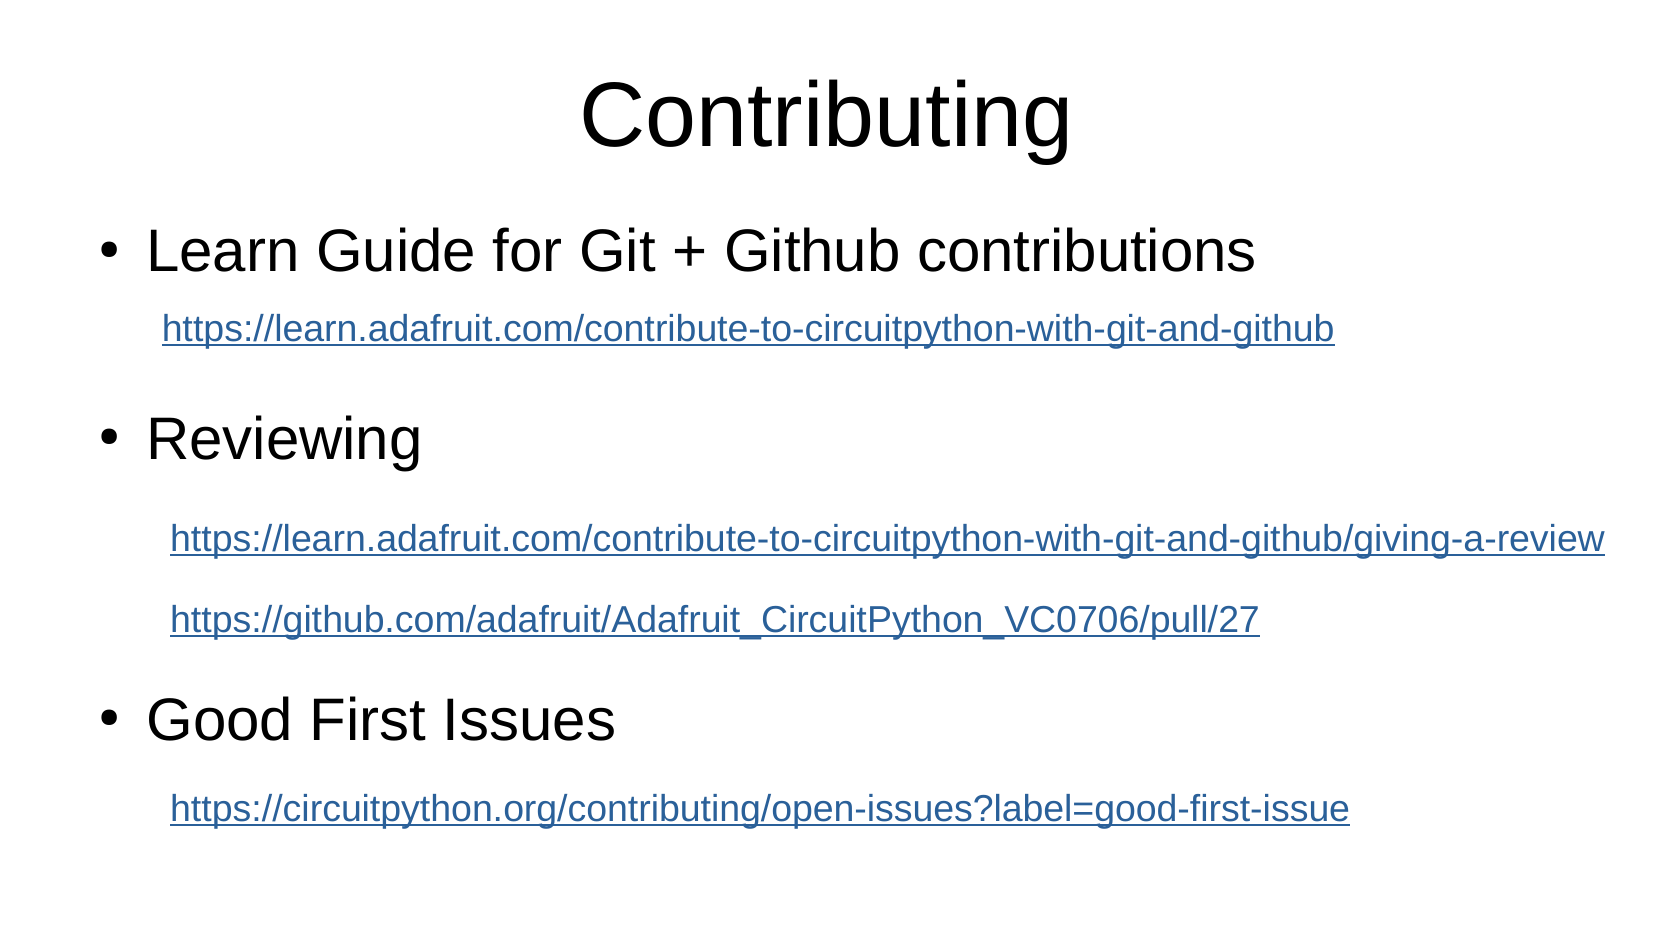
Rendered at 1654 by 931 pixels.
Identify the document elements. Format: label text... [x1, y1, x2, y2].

text_box https://circuitpython.org/contributing/open-issues?label=good-first-issue [155, 780, 1366, 838]
title Contributing [82, 37, 1571, 193]
text_box https://github.com/adafruit/Adafruit_CircuitPython_VC0706/pull/27 [155, 591, 1276, 649]
list Learn Guide for Git + Github contributions Reviewing Good First Issues [82, 217, 1571, 758]
text_box https://learn.adafruit.com/contribute-to-circuitpython-with-git-and-github [147, 300, 1351, 358]
text_box https://learn.adafruit.com/contribute-to-circuitpython-with-git-and-github/giving-a-review [155, 510, 1621, 568]
